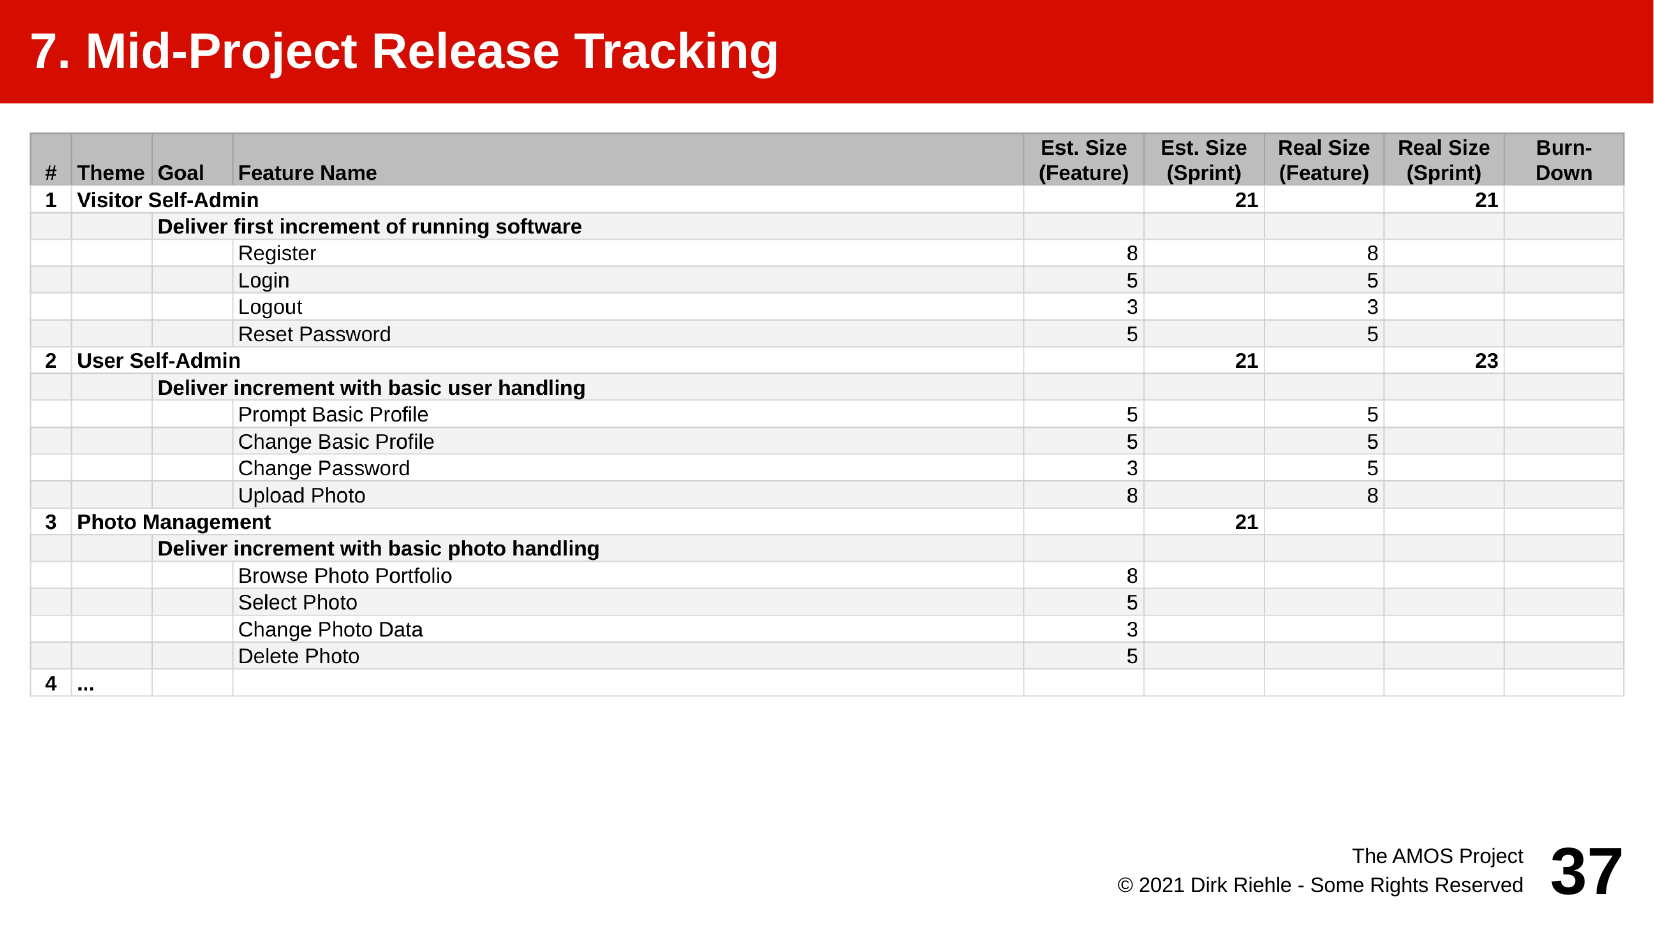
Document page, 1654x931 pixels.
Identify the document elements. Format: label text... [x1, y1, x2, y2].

picture [29, 132, 1625, 697]
title 7. Mid-Project Release Tracking [0, 0, 1654, 104]
